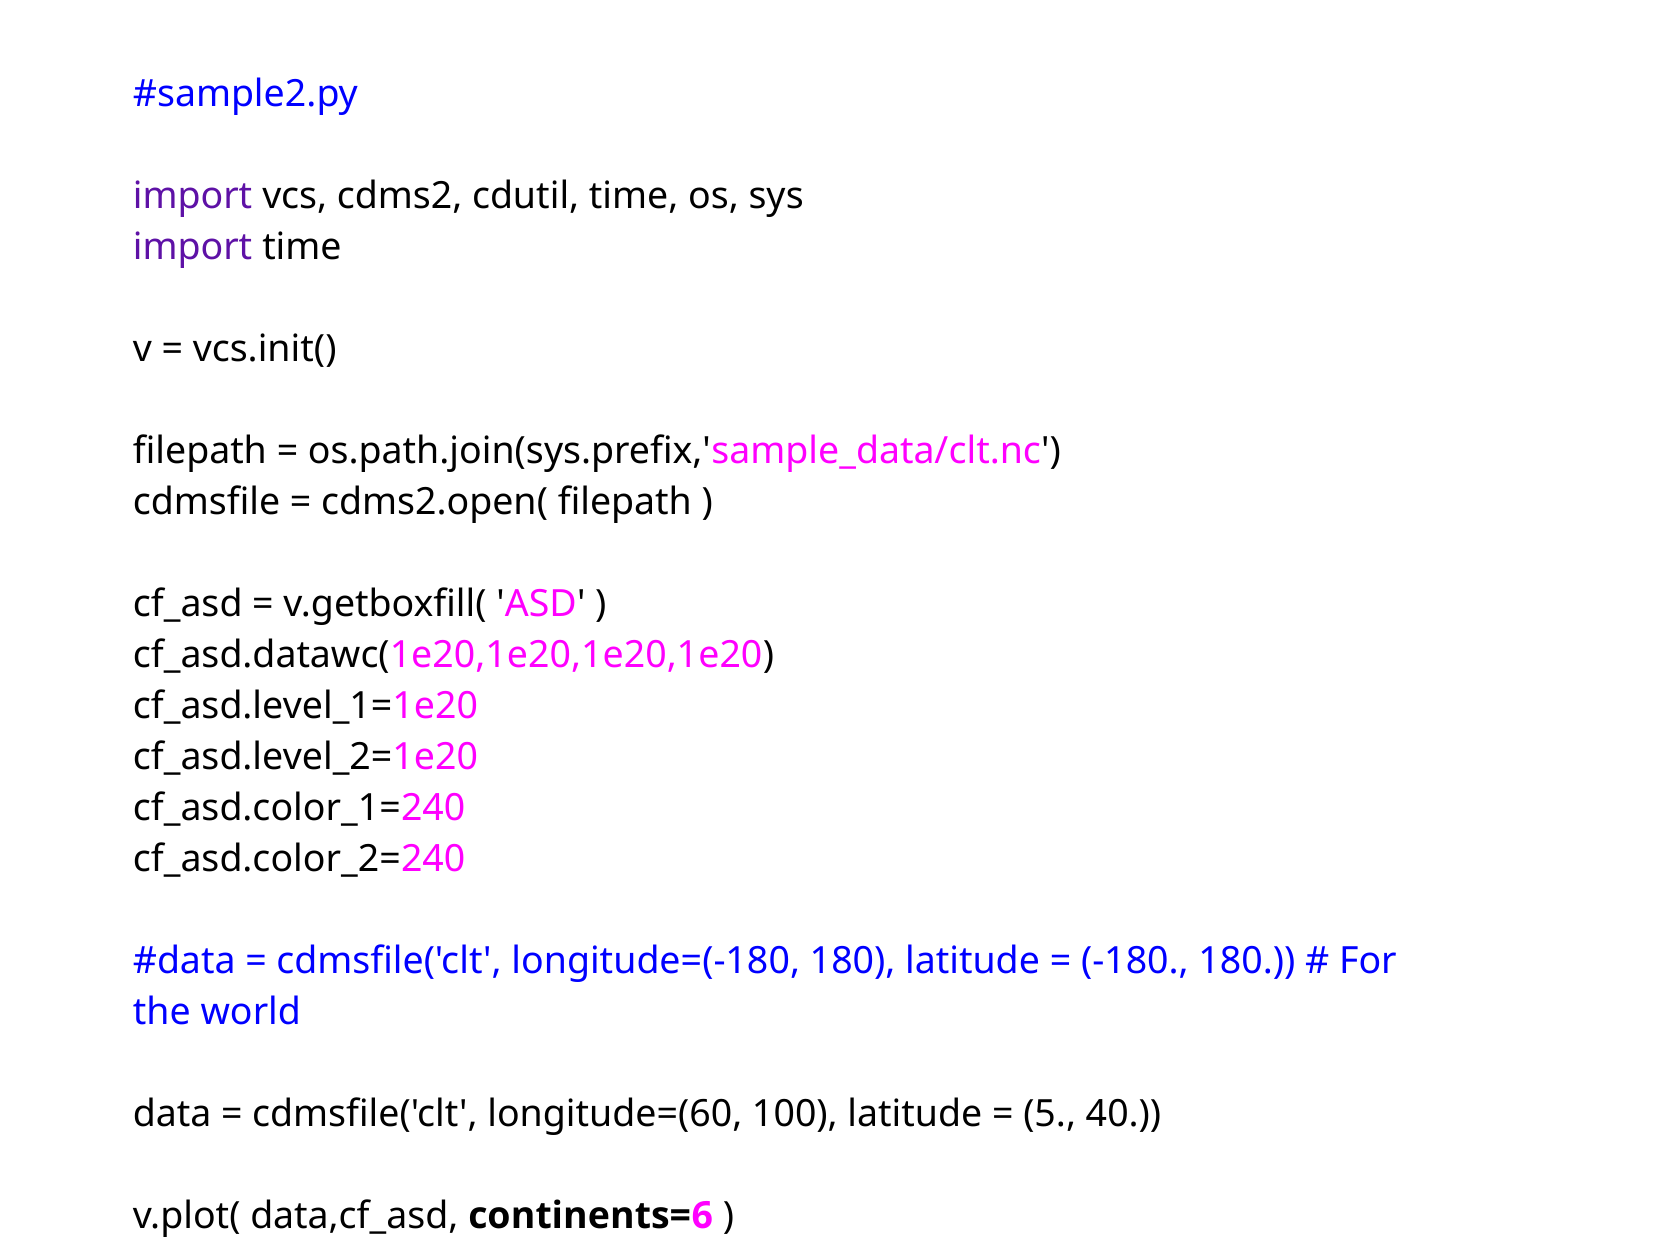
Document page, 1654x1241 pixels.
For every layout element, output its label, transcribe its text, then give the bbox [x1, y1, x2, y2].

text_box #sample2.py import vcs, cdms2, cdutil, time, os, sys import time v = vcs.init() filepath = os.path.join(sys.prefix,'sample_data/clt.nc') cdmsfile = cdms2.open( filepath ) cf_asd = v.getboxfill( 'ASD' ) cf_asd.datawc(1e20,1e20,1e20,1e20) cf_asd.level_1=1e20 cf_asd.level_2=1e20 cf_asd.color_1=240 cf_asd.color_2=240 #data = cdmsfile('clt', longitude=(-180, 180), latitude = (-180., 180.)) # For the world data = cdmsfile('clt', longitude=(60, 100), latitude = (5., 40.)) v.plot( data,cf_asd, continents=6 ) [118, 59, 1418, 1199]
